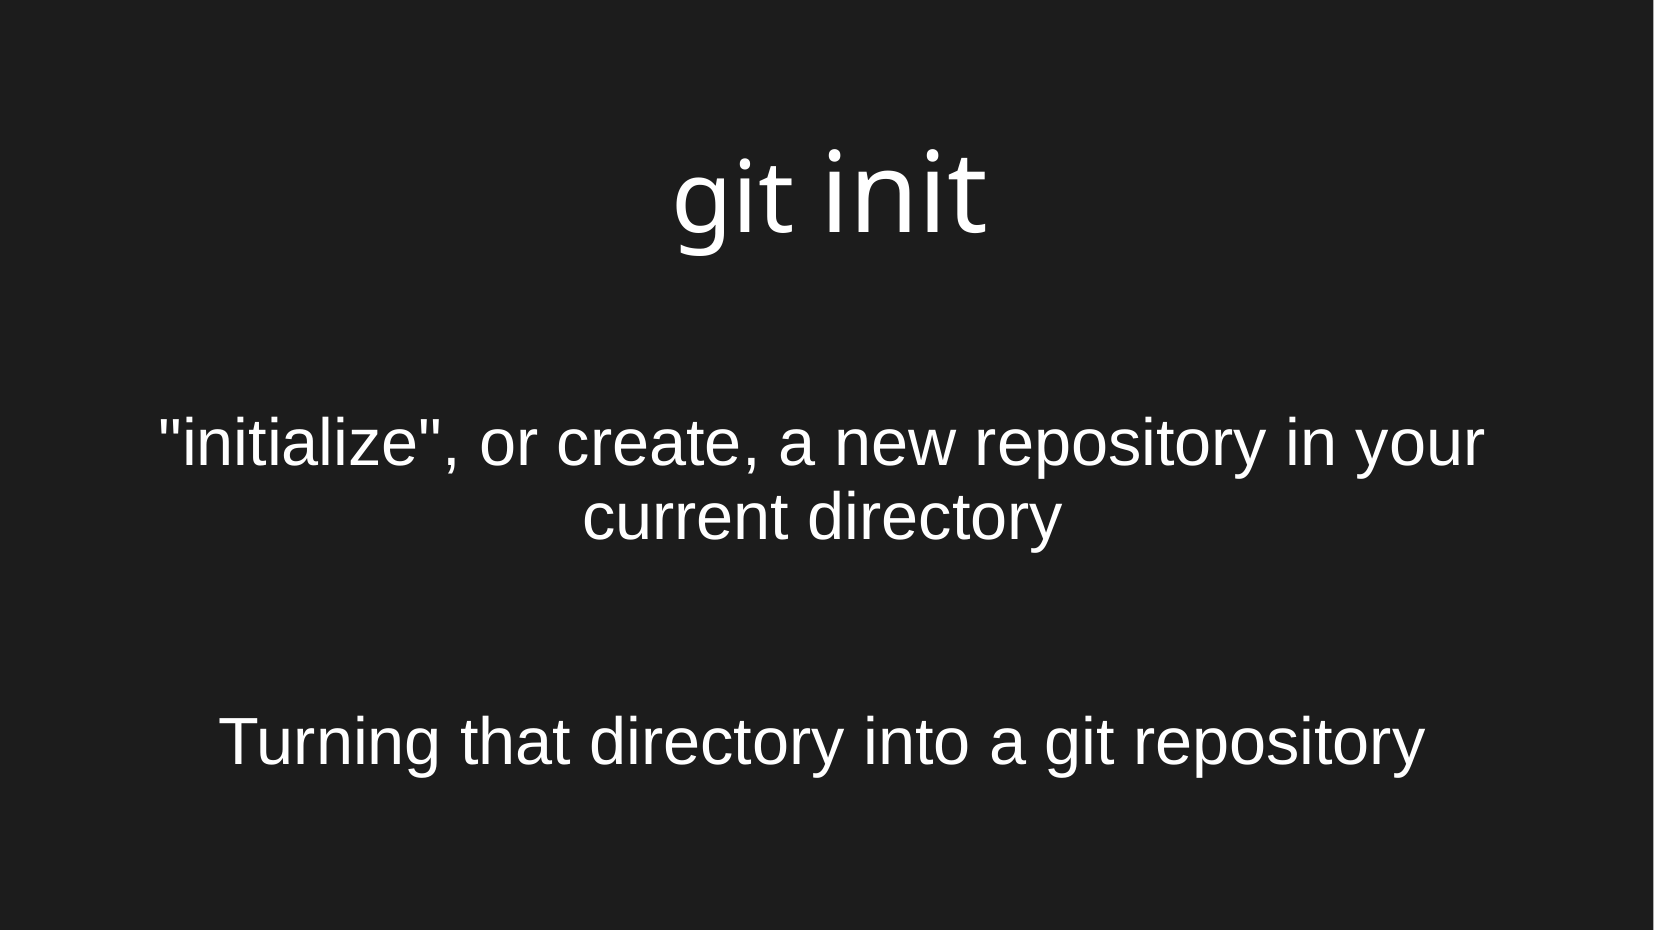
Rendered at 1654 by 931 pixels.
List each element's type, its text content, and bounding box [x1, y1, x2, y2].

title git init [253, 112, 1406, 266]
subtitle "initialize", or create, a new repository in your current directory Turning that directory into a git repository [78, 329, 1567, 928]
